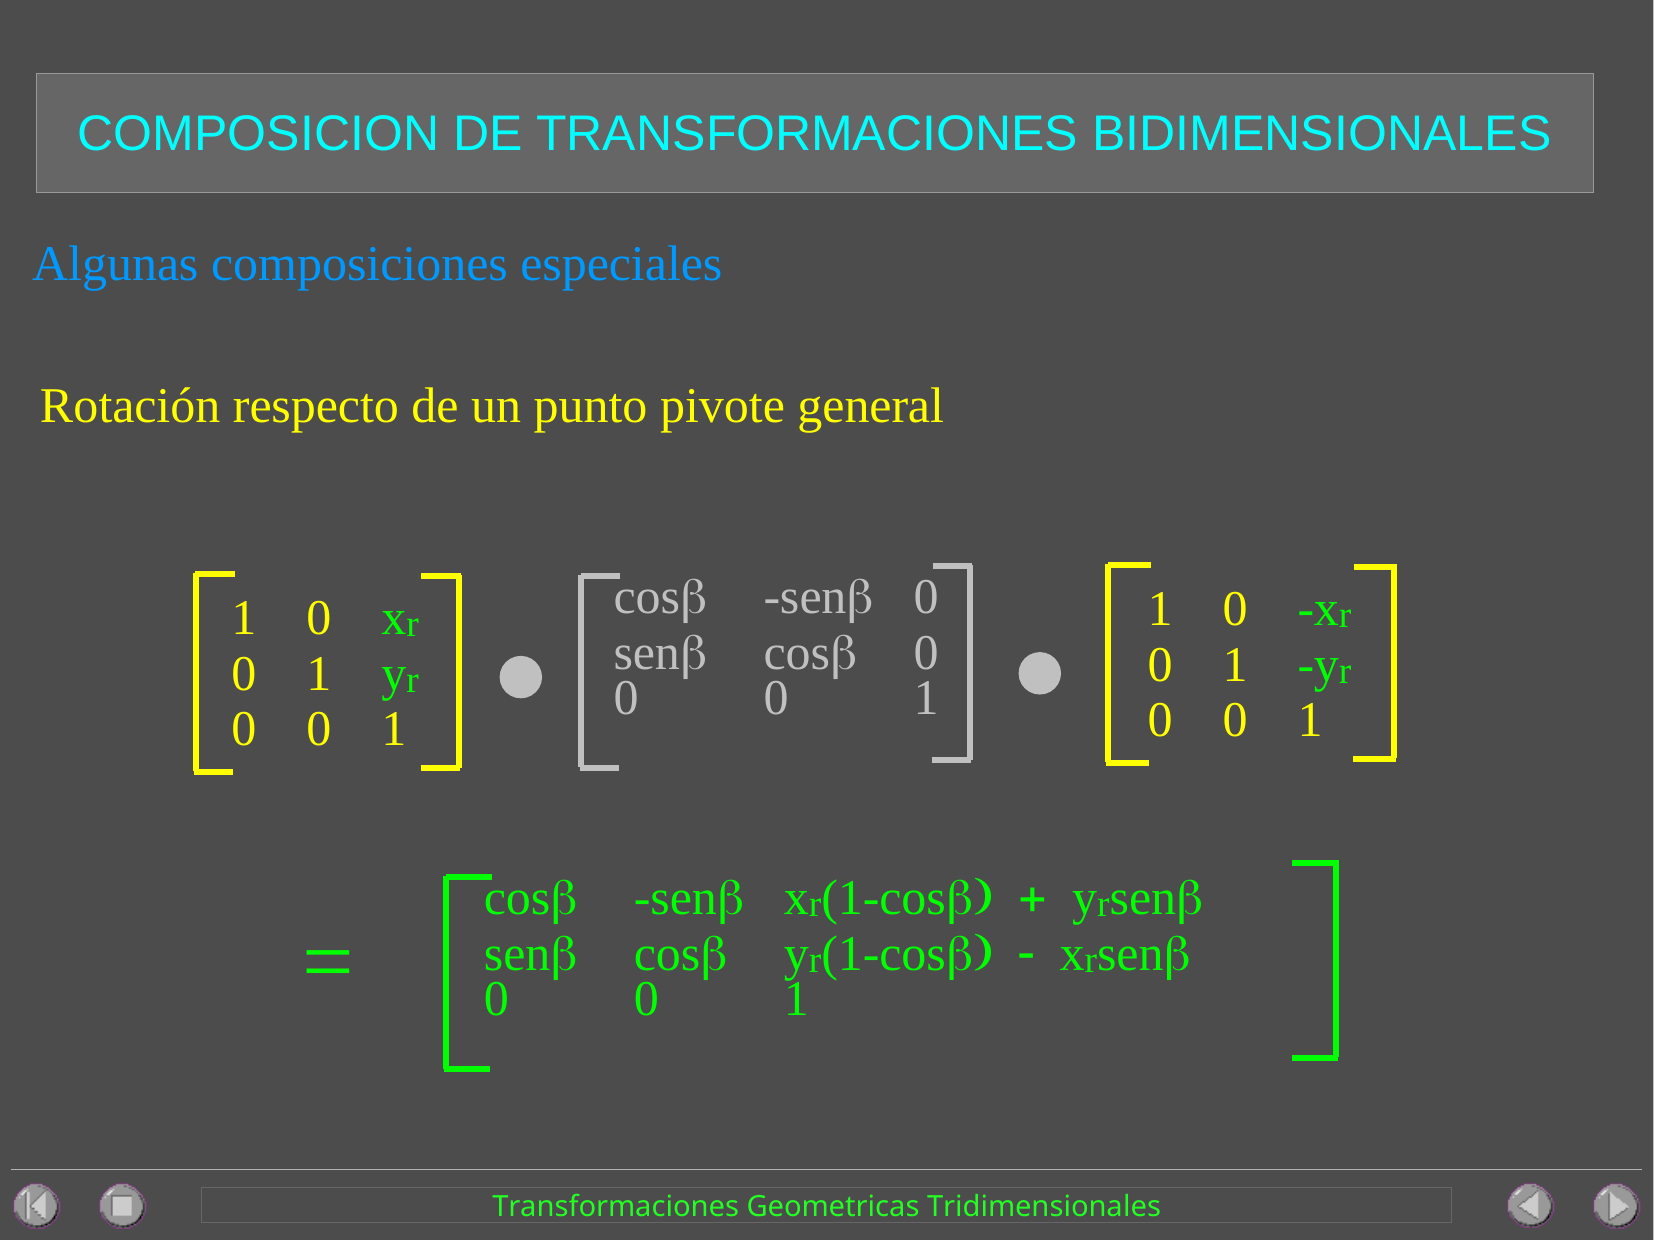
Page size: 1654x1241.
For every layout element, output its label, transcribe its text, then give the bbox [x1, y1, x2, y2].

picture [1591, 1181, 1642, 1232]
title COMPOSICION DE TRANSFORMACIONES BIDIMENSIONALES [36, 73, 1594, 193]
text_box 1 0 -xr 0 1 -yr 0 0 1 [1147, 581, 1376, 779]
picture [1505, 1181, 1556, 1231]
picture [11, 1181, 62, 1232]
picture [97, 1181, 148, 1232]
text_box = [302, 910, 385, 1021]
text_box cosb -senb xr(1-cosbyrsenb senb cosb yr(1-cosb-xrsenb 0 0 1 [484, 870, 1310, 1083]
text_box [1018, 652, 1062, 695]
text_box Algunas composiciones especiales [32, 235, 1444, 296]
text_box cosb -senb 0 senb cosb 0 0 0 1 [613, 569, 957, 770]
text_box 1 0 xr 0 1 yr 0 0 1 [231, 590, 442, 789]
text_box [499, 655, 543, 699]
text_box Rotación respecto de un punto pivote general [39, 378, 981, 439]
